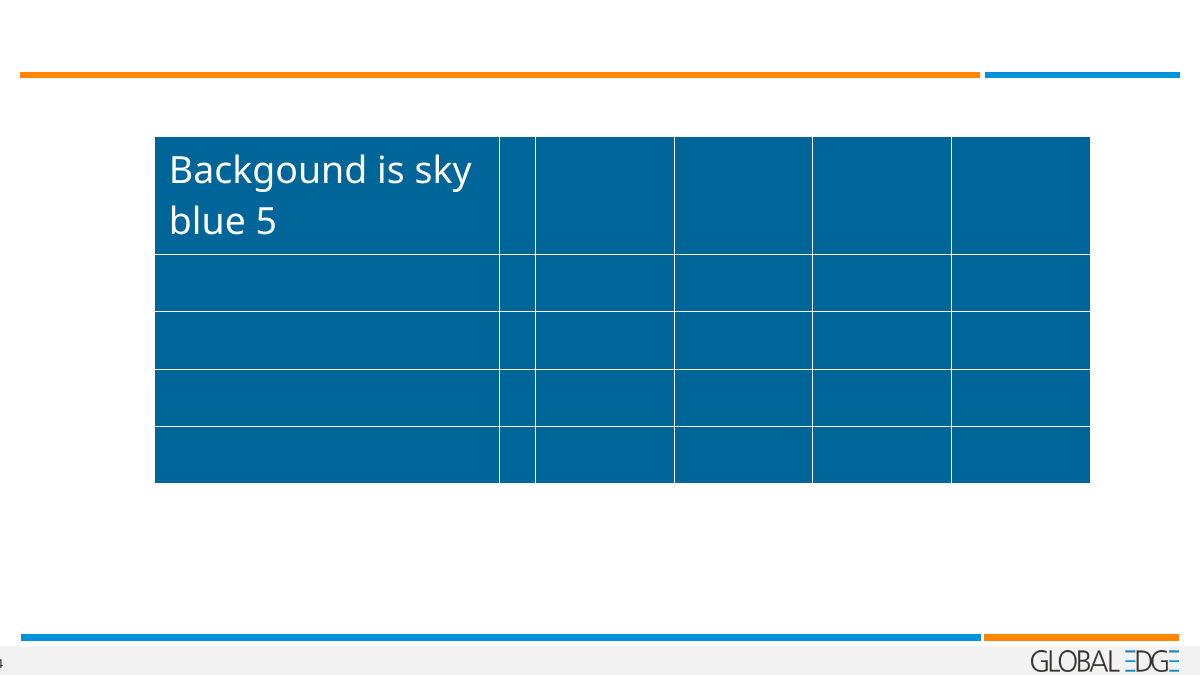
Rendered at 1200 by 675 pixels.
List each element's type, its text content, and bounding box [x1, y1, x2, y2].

table_cell [813, 370, 951, 426]
picture [1031, 650, 1179, 672]
table_cell [813, 255, 951, 311]
table_cell [500, 427, 535, 483]
table_cell [500, 370, 535, 426]
table_header Backgound is sky blue 5 [155, 137, 499, 254]
table_cell [952, 255, 1090, 311]
table_header [536, 137, 674, 254]
table_cell [813, 312, 951, 369]
table_cell [536, 427, 674, 483]
table_cell [500, 255, 535, 311]
table_cell [952, 370, 1090, 426]
table_cell [536, 255, 674, 311]
table_cell [952, 312, 1090, 369]
table_cell [155, 370, 499, 426]
table_cell [675, 255, 812, 311]
table_cell [536, 312, 674, 369]
table_cell [952, 427, 1090, 483]
table_header [952, 137, 1090, 254]
table_cell [813, 427, 951, 483]
table_header [813, 137, 951, 254]
table_cell [155, 427, 499, 483]
table_cell [675, 427, 812, 483]
table_cell [500, 312, 535, 369]
table_header [675, 137, 812, 254]
table_cell [675, 370, 812, 426]
table_cell [155, 255, 499, 311]
table_cell [675, 312, 812, 369]
table_header [500, 137, 535, 254]
table_cell [155, 312, 499, 369]
table_cell [536, 370, 674, 426]
